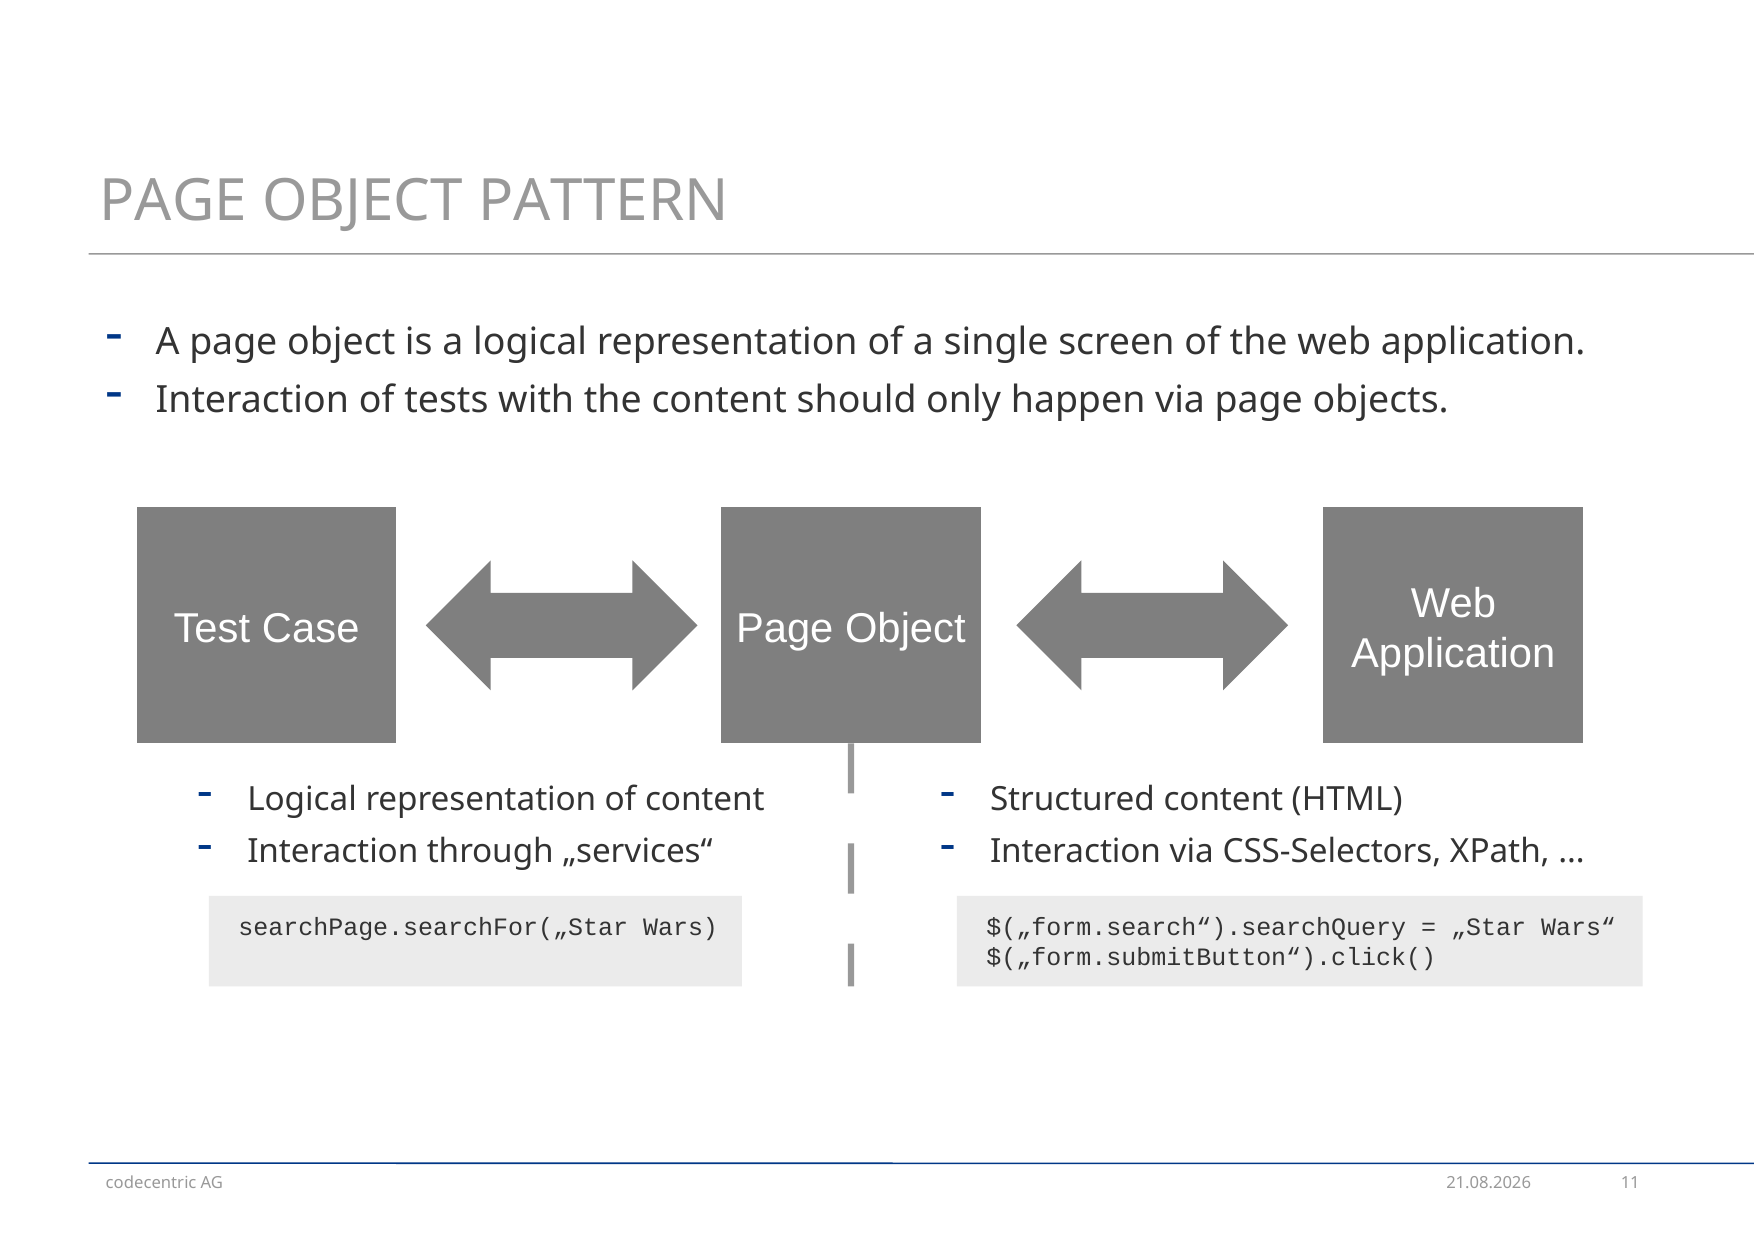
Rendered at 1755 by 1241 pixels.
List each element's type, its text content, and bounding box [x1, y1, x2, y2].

title Page Object Pattern [82, 153, 1695, 223]
list A page object is a logical representation of a single screen of the web application. Interaction of tests with the content should only happen via page objects. [88, 307, 1657, 432]
text_box [425, 560, 698, 691]
text_box 23.02.2013 [1429, 1163, 1603, 1219]
text_box Page Object [721, 507, 981, 743]
text_box searchPage.searchFor(„Star Wars) [208, 895, 742, 987]
text_box [1016, 560, 1289, 691]
text_box [1603, 1163, 1697, 1219]
text_box Test Case [137, 507, 396, 743]
list Structured content (HTML) Interaction via CSS-Selectors, XPath, … [923, 767, 1656, 890]
text_box Web Application [1323, 507, 1583, 743]
text_box $(„form.search“).searchQuery = „Star Wars“ $(„form.submitButton“).click() [956, 895, 1643, 987]
list Logical representation of content Interaction through „services“ [180, 767, 814, 890]
